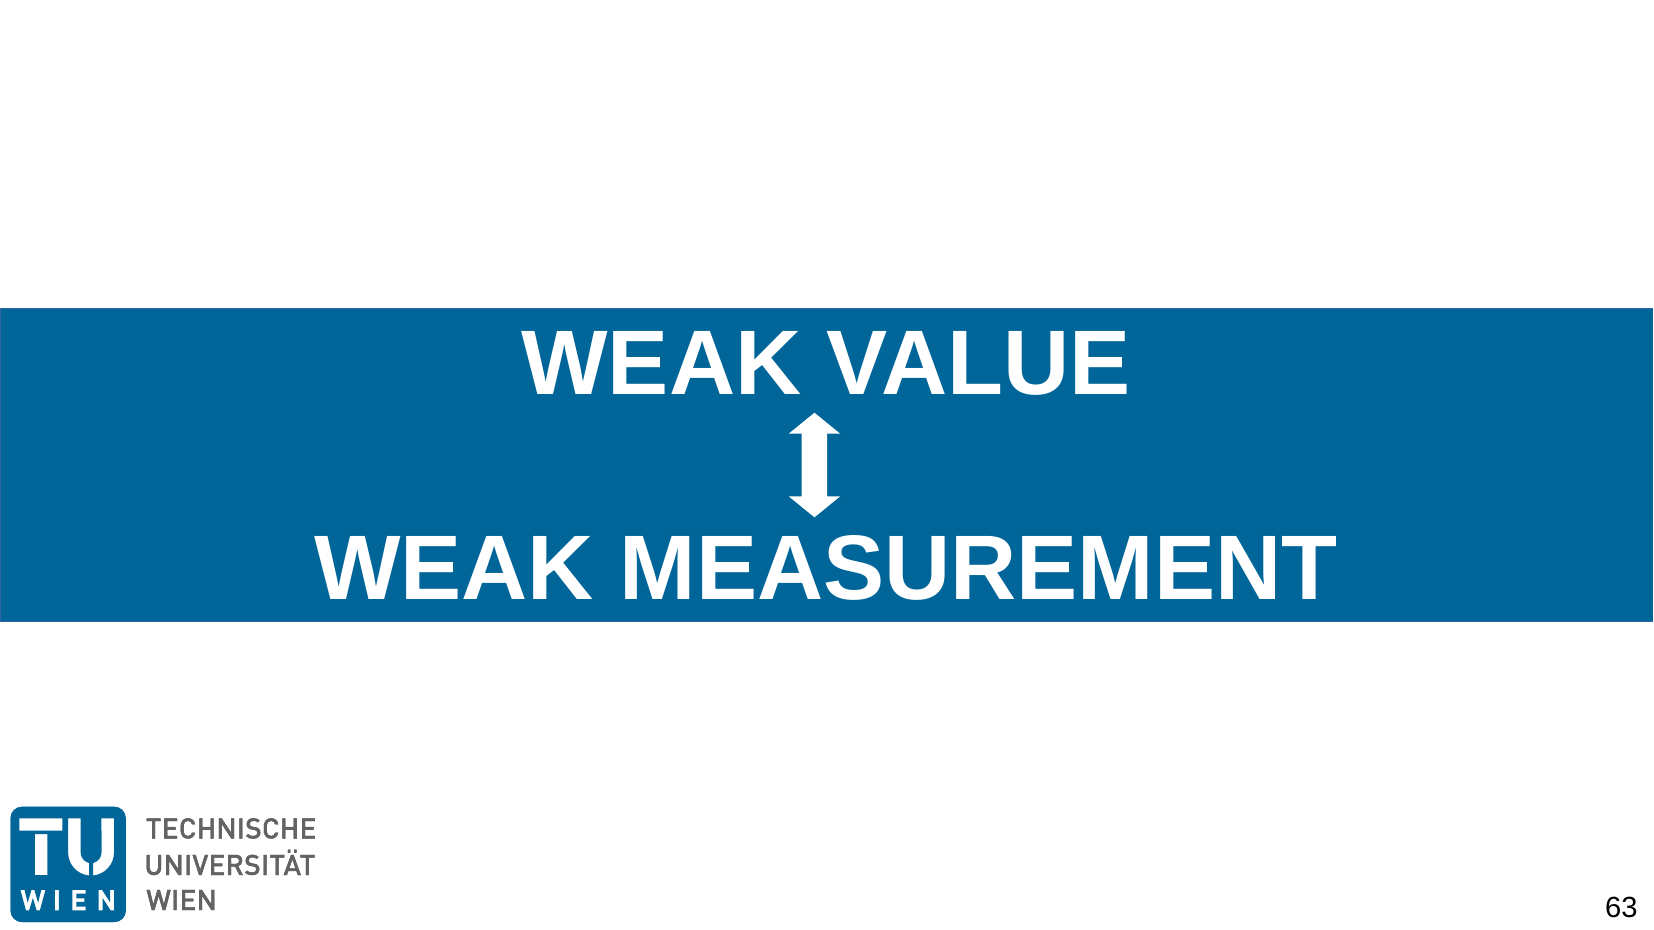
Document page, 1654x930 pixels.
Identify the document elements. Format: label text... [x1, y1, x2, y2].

text_box [788, 412, 841, 518]
title WEAK VALUE WEAK MEASUREMENT [0, 308, 1653, 622]
